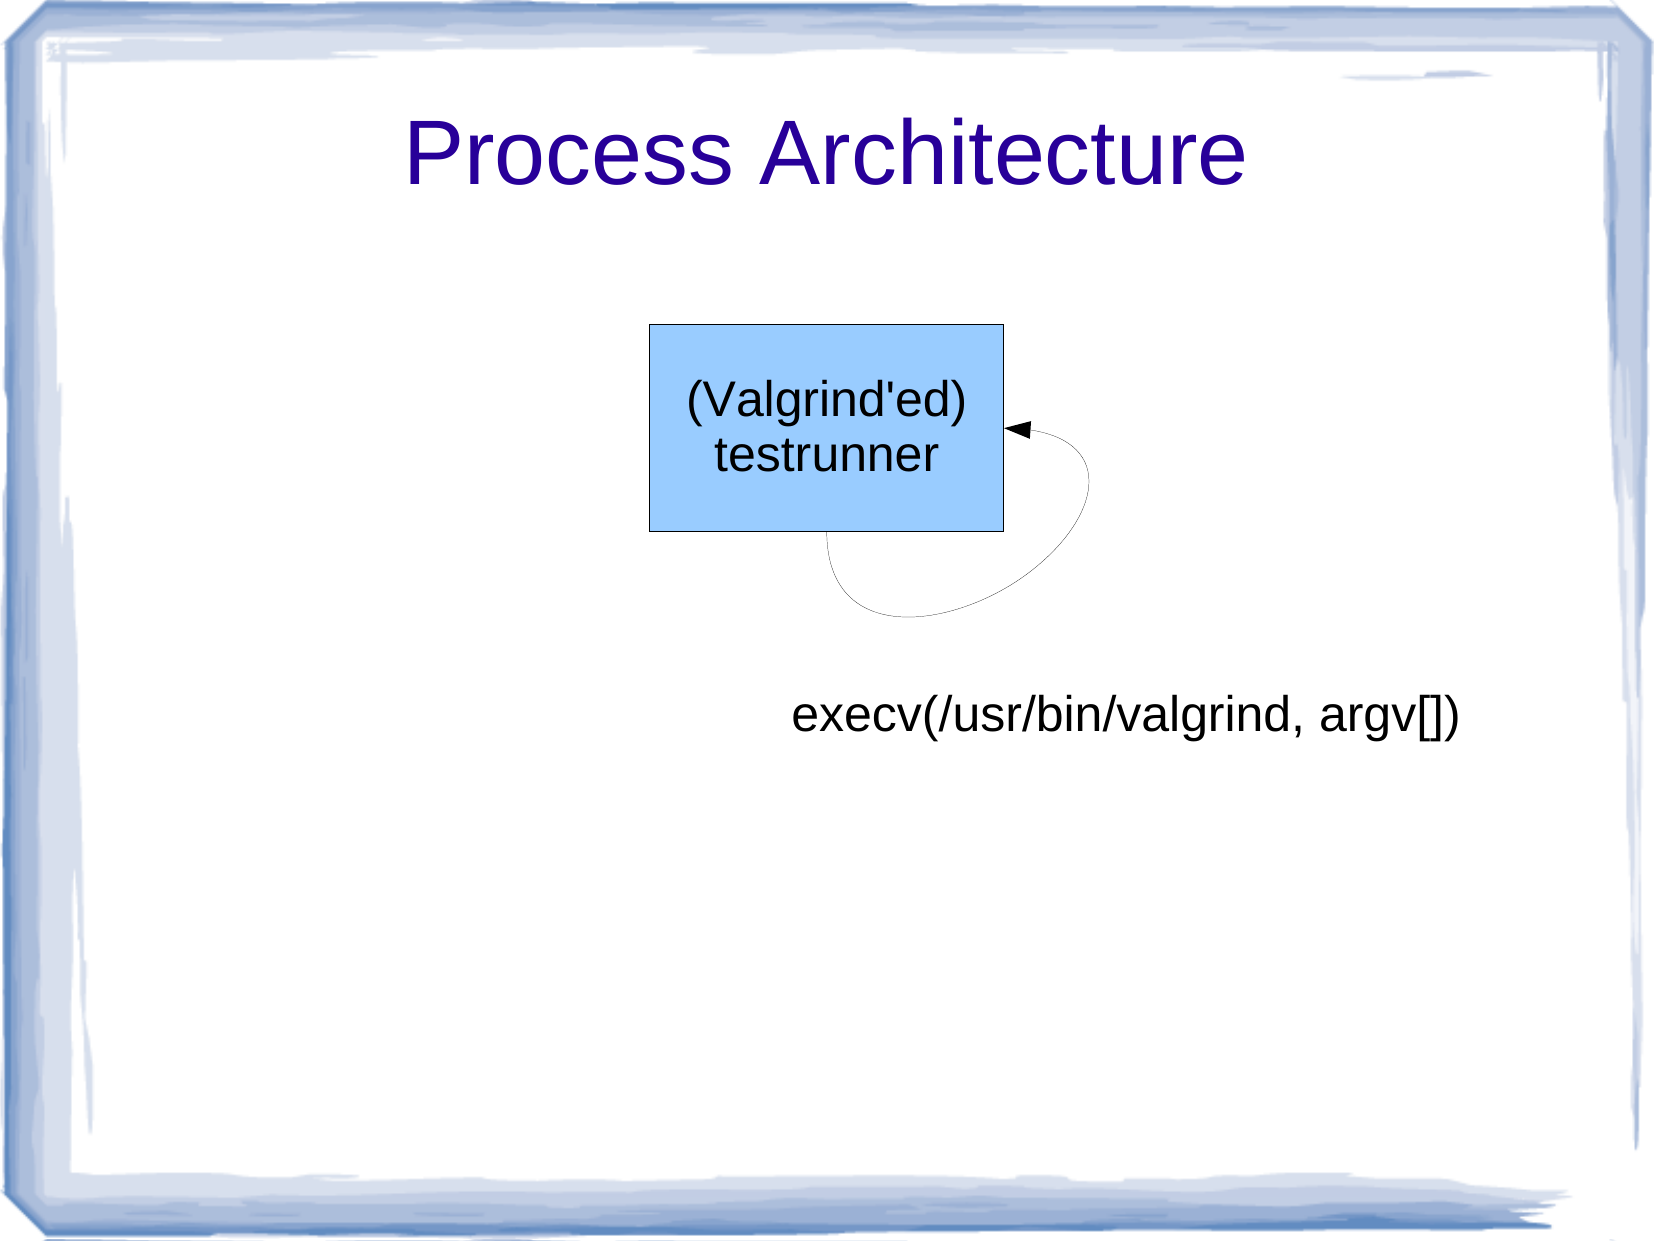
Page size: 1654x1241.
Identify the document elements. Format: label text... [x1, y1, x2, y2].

picture [0, 0, 1654, 1241]
text_box [649, 324, 1004, 532]
title Process Architecture [82, 49, 1571, 257]
text_box execv(/usr/bin/valgrind, argv[]) [776, 679, 1477, 750]
text_box (Valgrind'ed) testrunner [664, 363, 990, 490]
